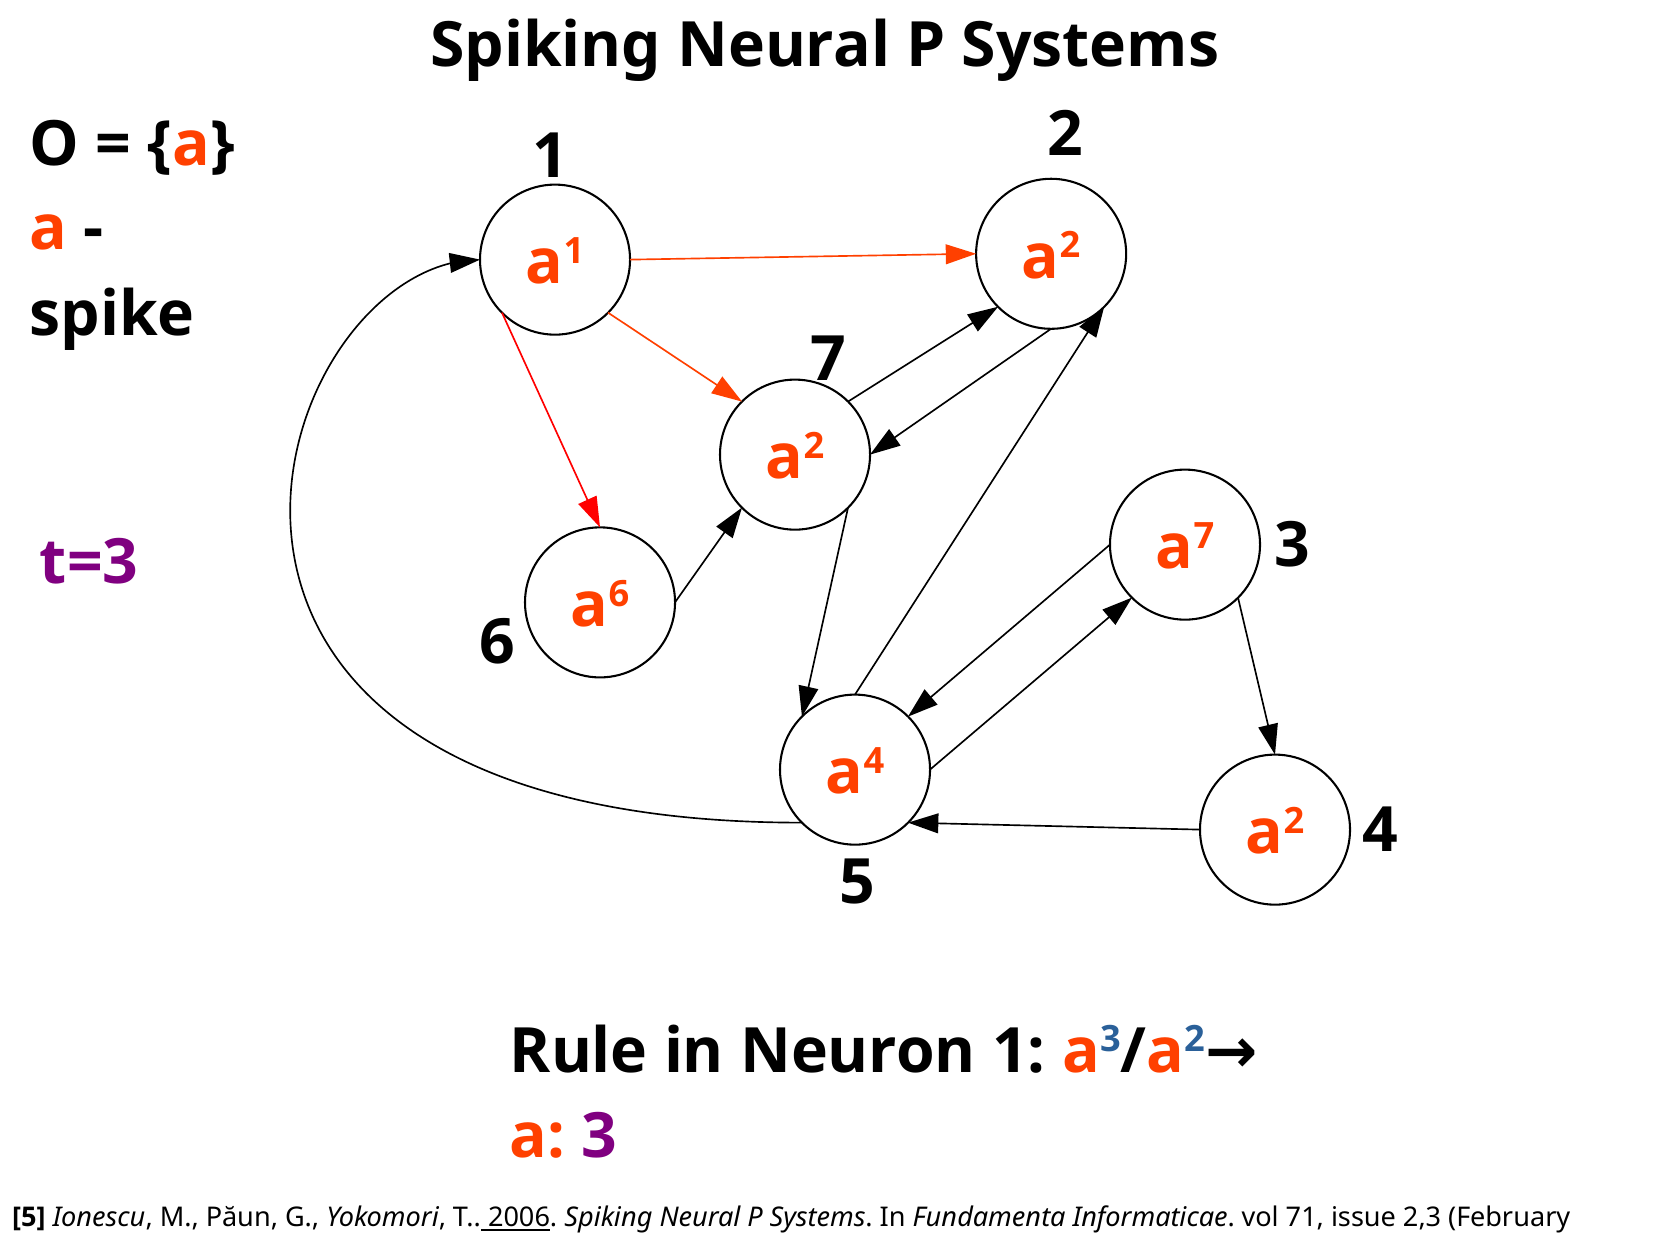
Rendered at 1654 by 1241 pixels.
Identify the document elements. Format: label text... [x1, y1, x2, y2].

text_box t=3 [9, 509, 160, 607]
title Spiking Neural P Systems [0, 1, 1651, 84]
text_box O = {a} a - spike [15, 90, 301, 271]
text_box 2 [1033, 81, 1081, 179]
text_box a7 [1110, 469, 1260, 620]
text_box a2 [720, 379, 871, 530]
text_box 5 [825, 829, 872, 927]
text_box [5] Ionescu, M., Păun, G., Yokomori, T.. 2006. Spiking Neural P Systems. In Fundamenta Informaticae. vol 71, issue 2,3 (February 2006), 279-308. [0, 1190, 1654, 1241]
text_box Rule in Neuron 1: a3/a2→ a: 3 [495, 998, 1291, 1140]
text_box a1 [480, 185, 631, 335]
text_box a2 [1200, 754, 1348, 905]
text_box a4 [780, 694, 931, 843]
text_box 4 [1348, 777, 1396, 875]
text_box 3 [1260, 492, 1321, 590]
text_box 6 [465, 589, 512, 687]
text_box 1 [517, 103, 565, 202]
text_box a2 [976, 179, 1127, 329]
text_box 7 [795, 306, 843, 404]
text_box a6 [525, 527, 676, 678]
